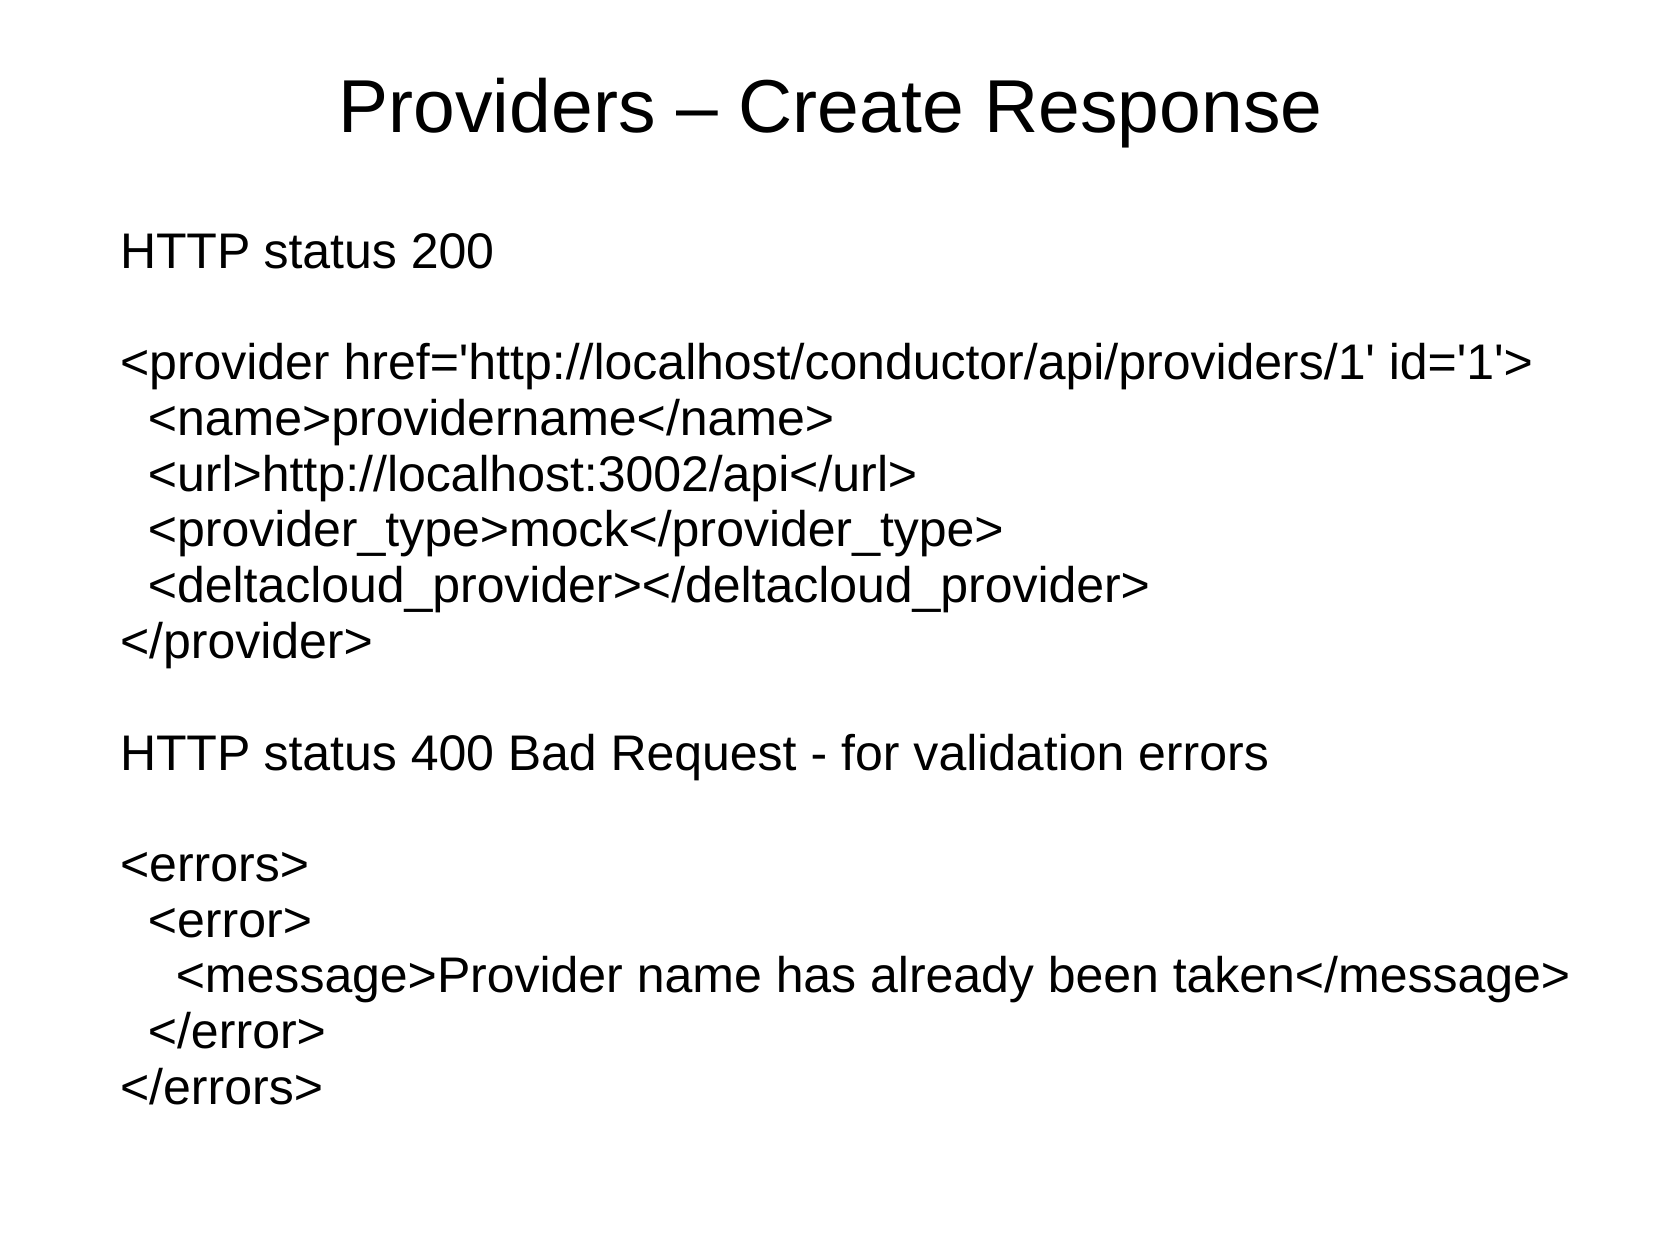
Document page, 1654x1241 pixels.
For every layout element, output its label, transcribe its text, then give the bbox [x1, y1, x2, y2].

subtitle HTTP status 200 <provider href='http://localhost/conductor/api/providers/1' id='1'> <name>providername</name> <url>http://localhost:3002/api</url> <provider_type>mock</provider_type> <deltacloud_provider></deltacloud_provider> </provider> HTTP status 400 Bad Request - for validation errors <errors> <error> <message>Provider name has already been taken</message> </error> </errors> [119, 222, 1576, 1176]
title Providers – Create Response [86, 2, 1576, 211]
